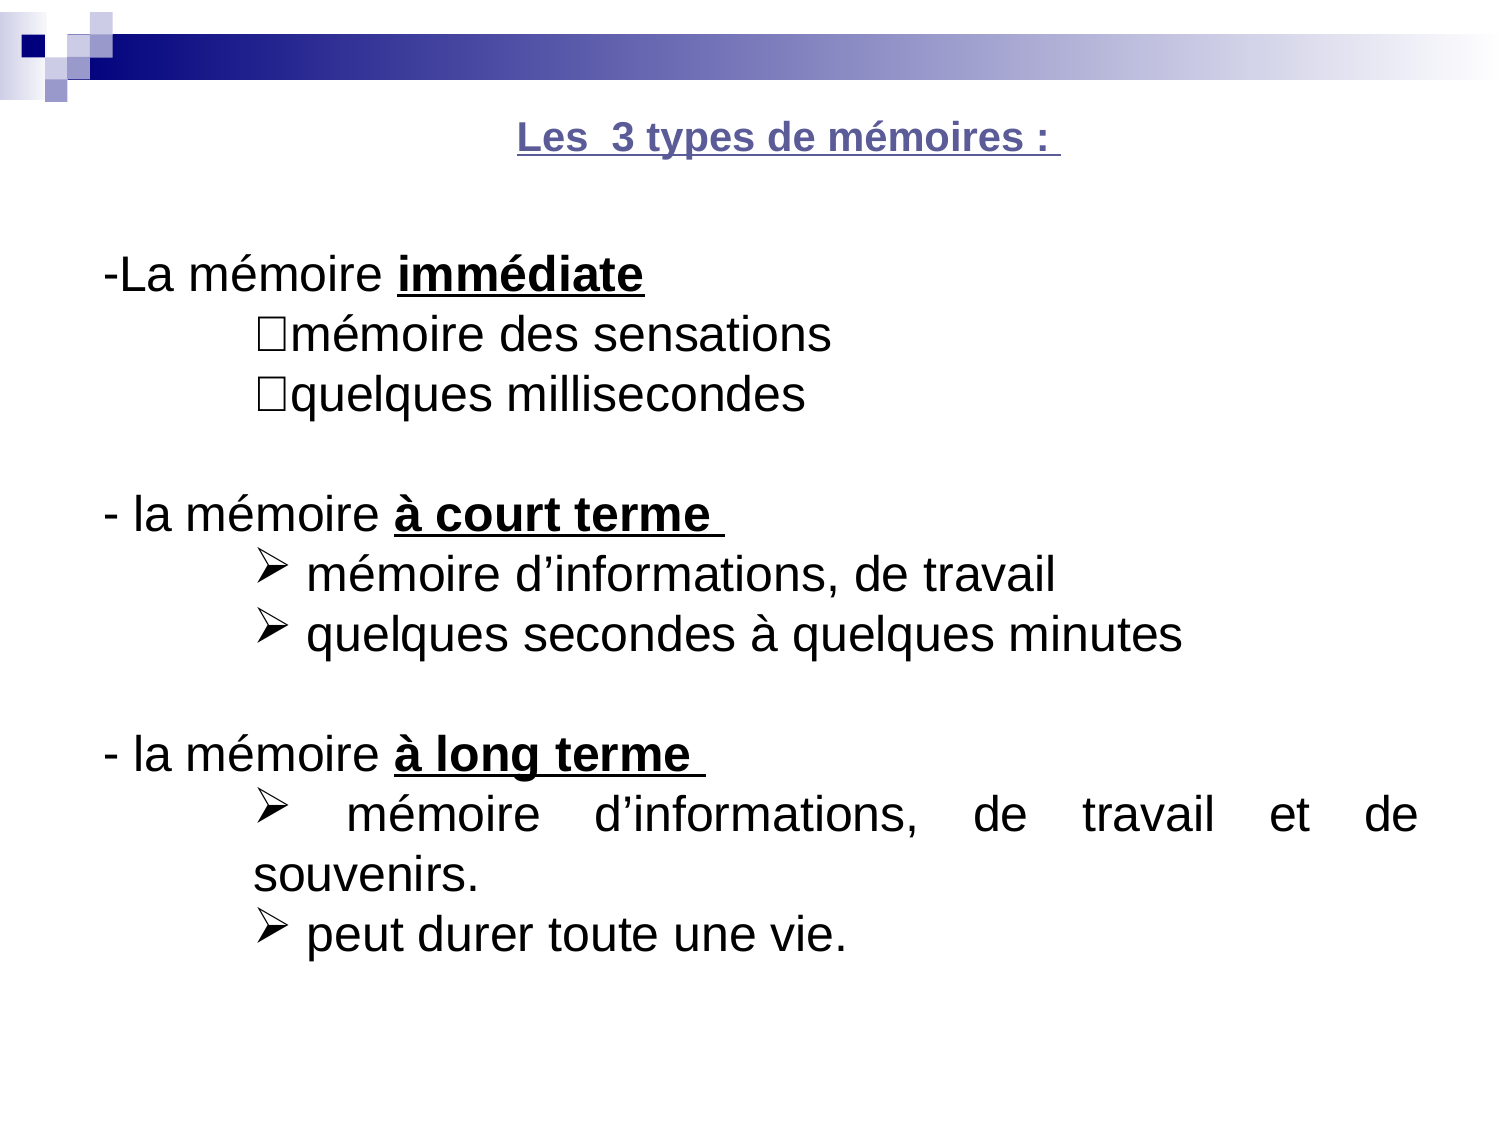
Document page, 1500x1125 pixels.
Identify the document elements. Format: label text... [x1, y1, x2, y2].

text_box La mémoire immédiate mémoire des sensations quelques millisecondes la mémoire à court terme mémoire d’informations, de travail quelques secondes à quelques minutes la mémoire à long terme mémoire d’informations, de travail et de souvenirs. peut durer toute une vie. [88, 233, 1436, 970]
text_box Les 3 types de mémoires : [501, 101, 1077, 168]
